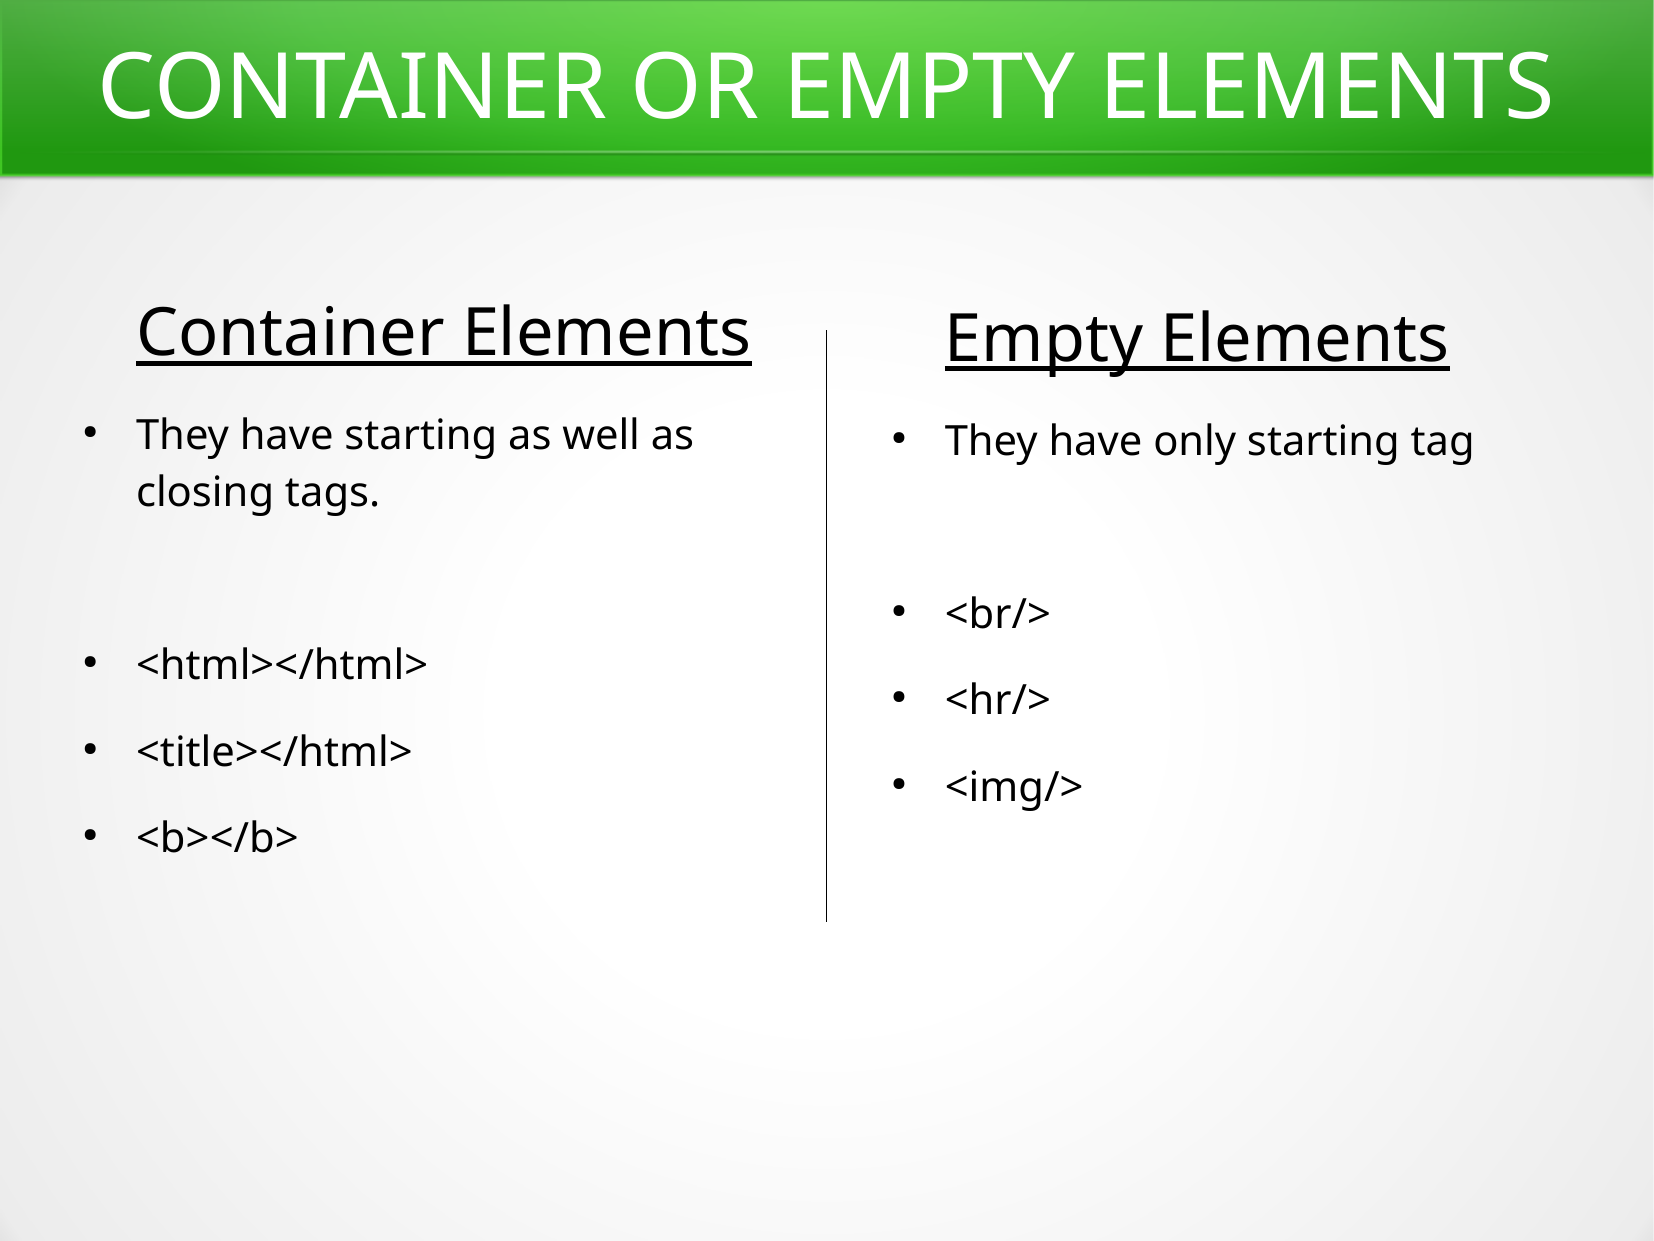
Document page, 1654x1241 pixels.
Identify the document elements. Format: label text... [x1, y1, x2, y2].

picture [0, 0, 1654, 1241]
list Empty Elements They have only starting tag <br/> <hr/> <img/> [874, 290, 1601, 1010]
list Container Elements They have starting as well as closing tags. <html></html> <title></html> <b></b> [65, 284, 792, 1004]
title CONTAINER OR EMPTY ELEMENTS [82, 11, 1571, 154]
